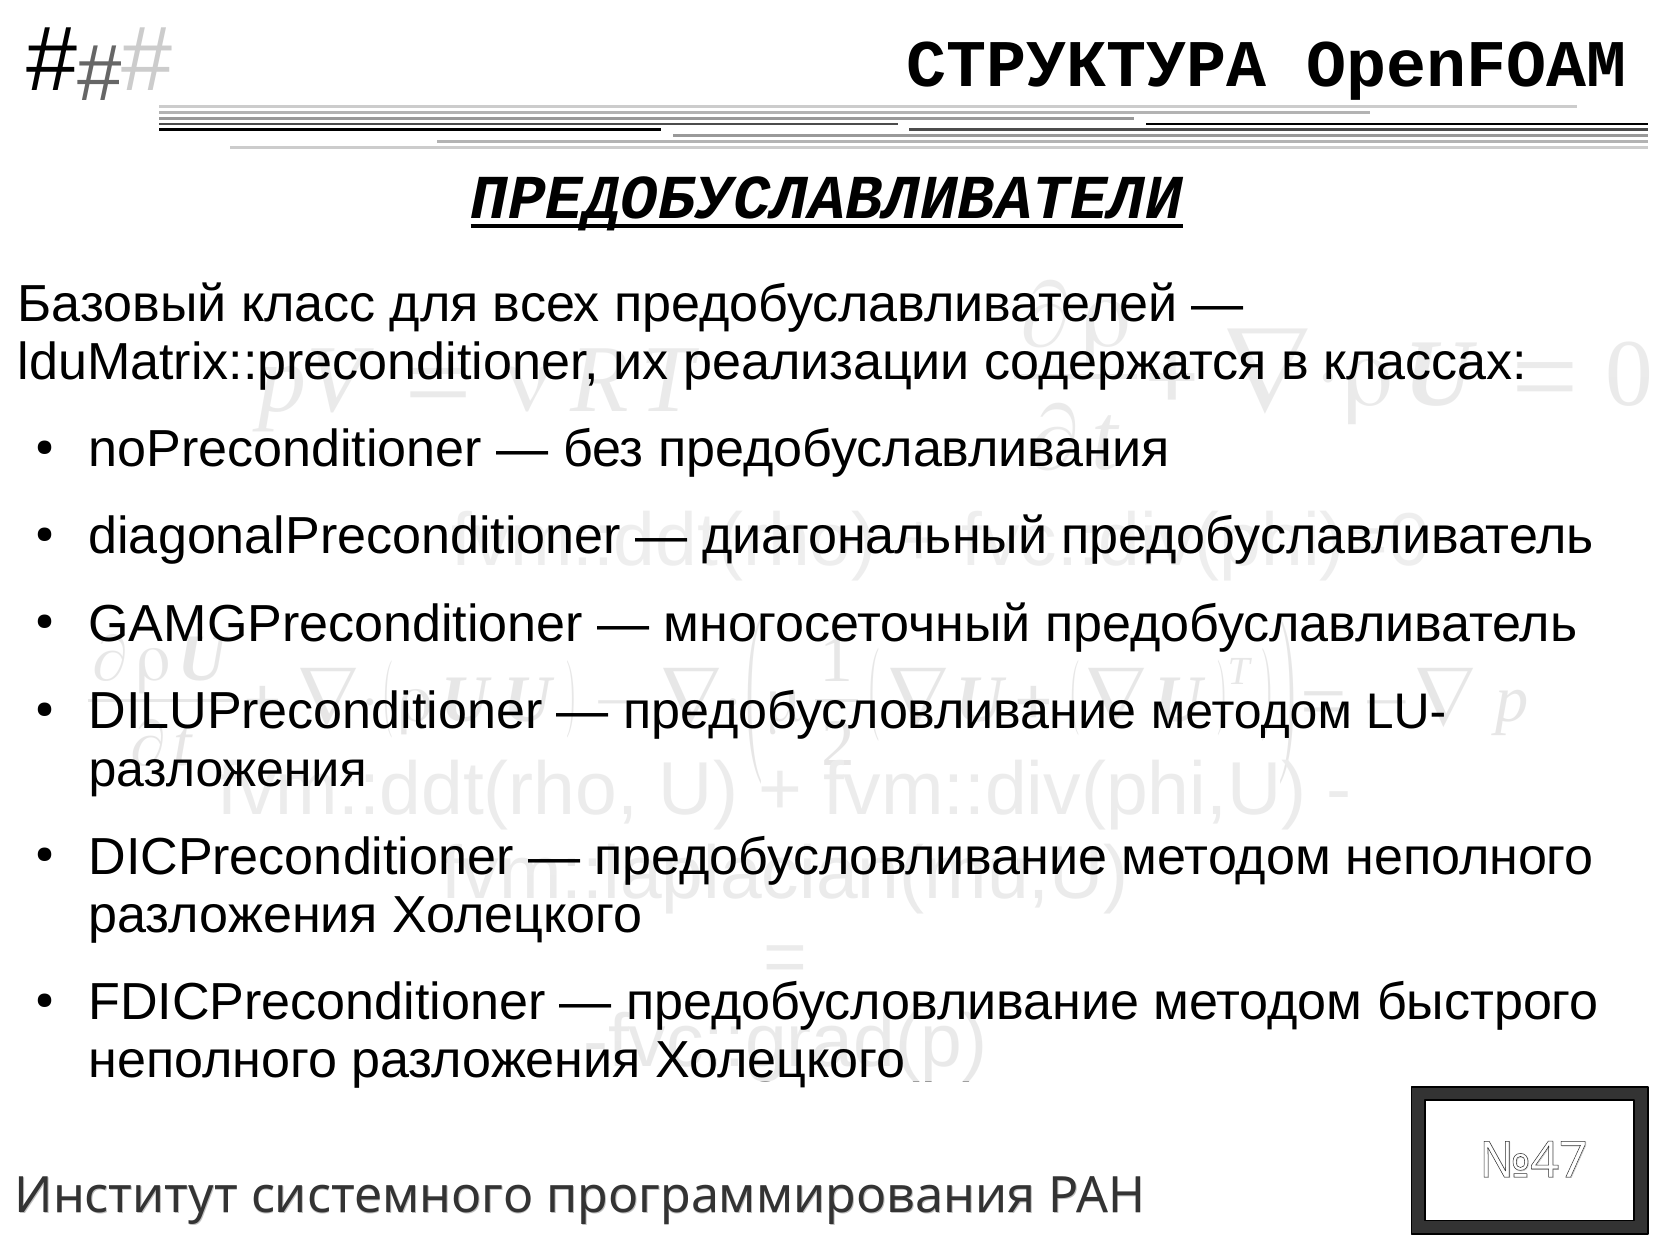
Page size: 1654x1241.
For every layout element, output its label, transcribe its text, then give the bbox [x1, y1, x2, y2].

title ПРЕДОБУСЛАВЛИВАТЕЛИ [0, 147, 1654, 257]
list Базовый класс для всех предобуславливателей — lduMatrix::preconditioner, их реализации содержатся в классах: noPreconditioner — без предобуславливания diagonalPreconditioner — диагональный предобуславливатель GAMGPreconditioner — многосеточный предобуславливатель DILUPreconditioner — предобусловливание методом LU-разложения DICPreconditioner — предобусловливание методом неполного разложения Холецкого FDICPreconditioner — предобусловливание методом быстрого неполного разложения Холецкого [17, 274, 1654, 1093]
